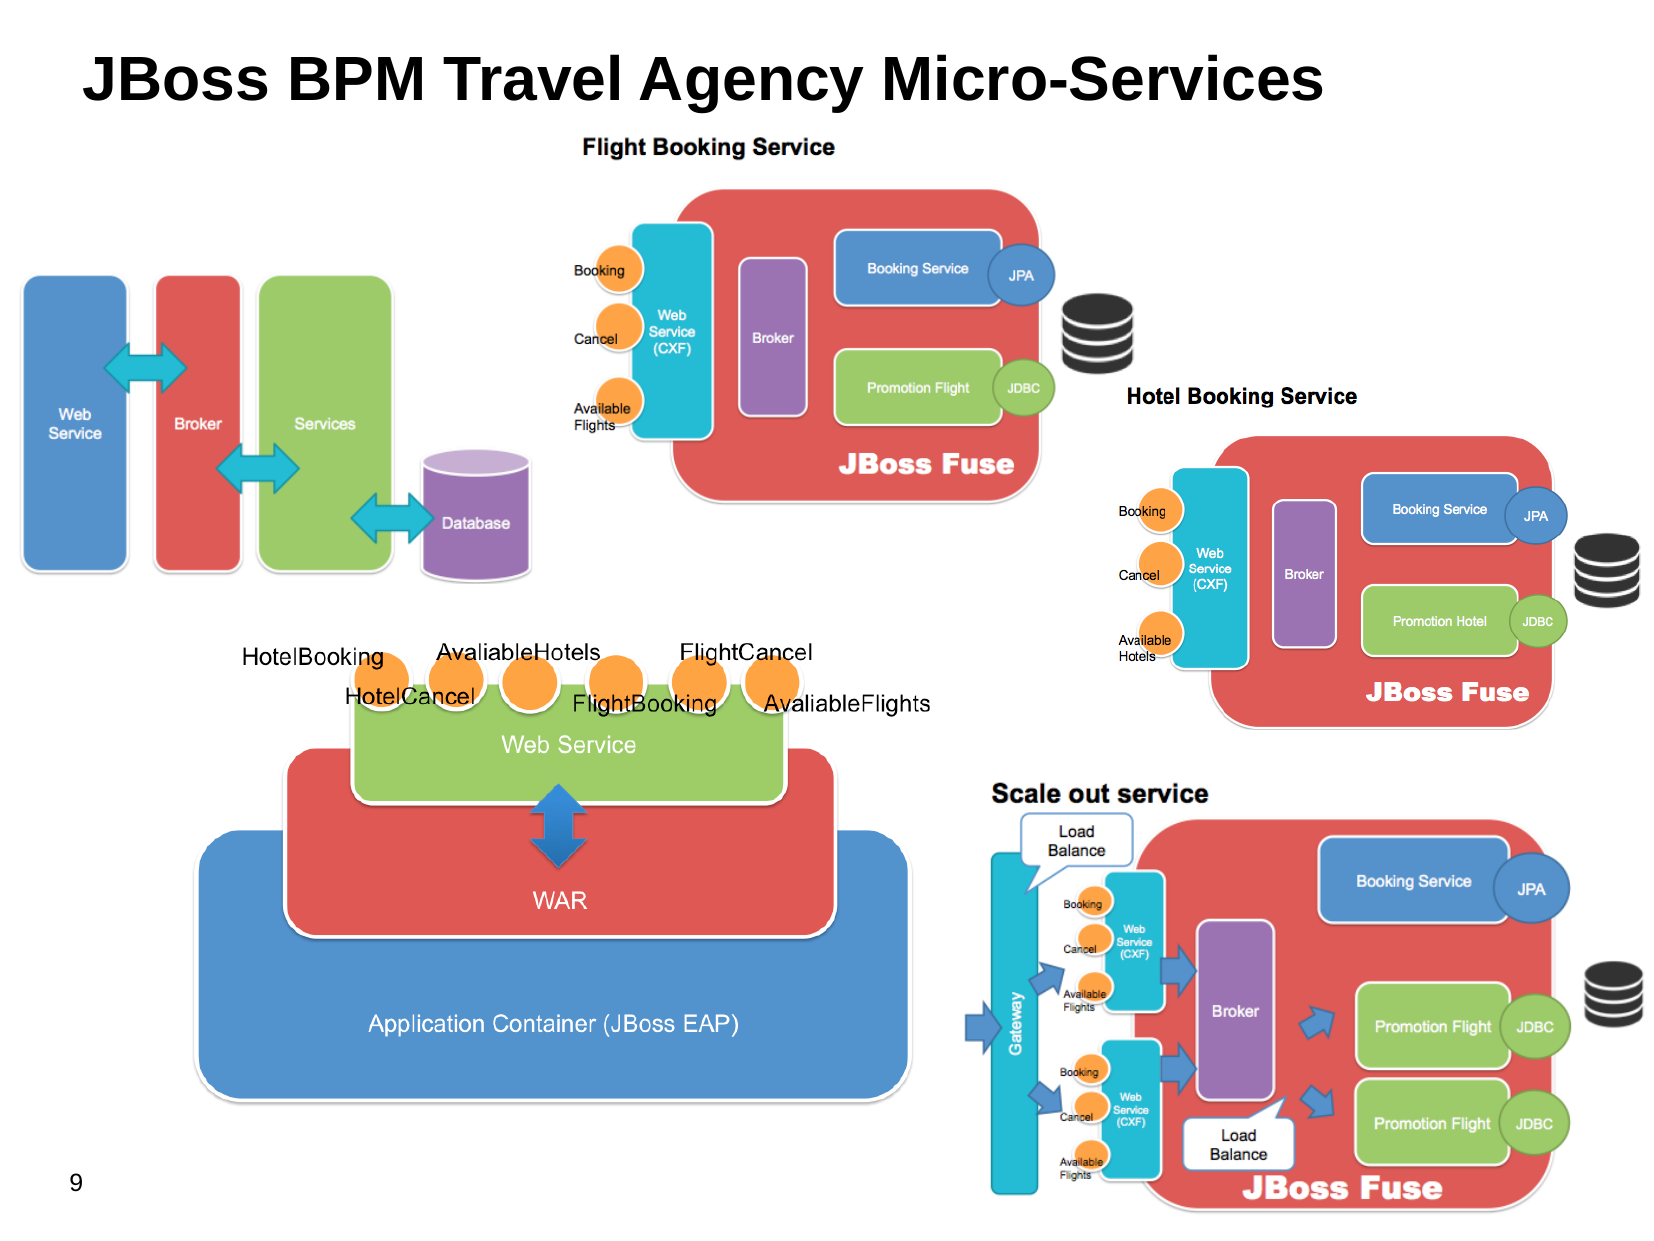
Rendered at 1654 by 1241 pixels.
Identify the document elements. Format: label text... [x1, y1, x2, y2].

picture [0, 126, 1654, 1219]
title JBoss BPM Travel Agency Micro-Services [82, 0, 1571, 162]
